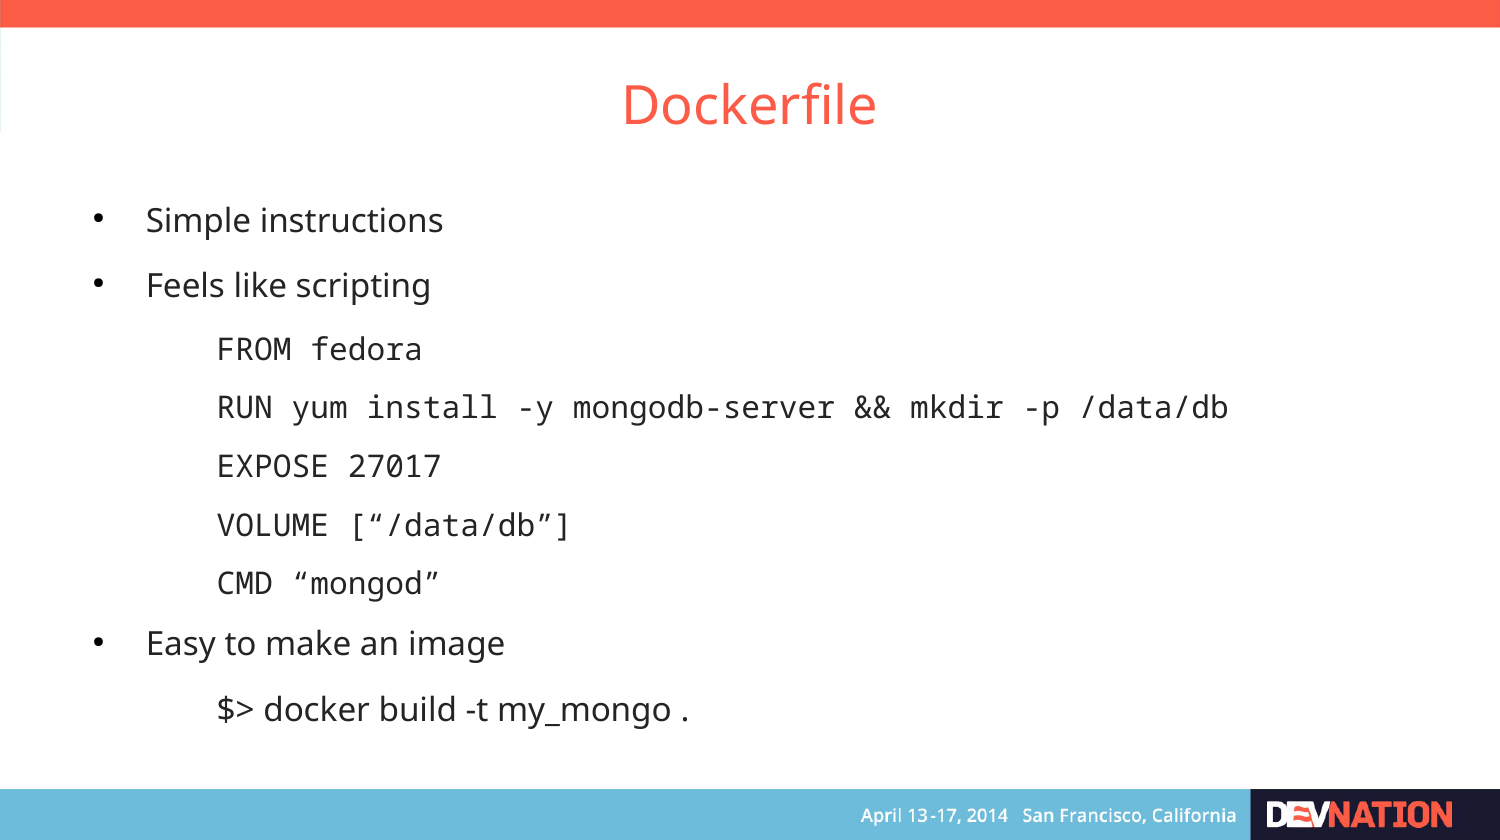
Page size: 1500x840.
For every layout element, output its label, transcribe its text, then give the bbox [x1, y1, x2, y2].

title Dockerfile [74, 33, 1425, 174]
picture [0, 0, 1500, 840]
list Simple instructions Feels like scripting FROM fedora RUN yum install -y mongodb-server && mkdir -p /data/db EXPOSE 27017 VOLUME [“/data/db”] CMD “mongod” Easy to make an image $> docker build -t my_mongo . [74, 196, 1425, 751]
